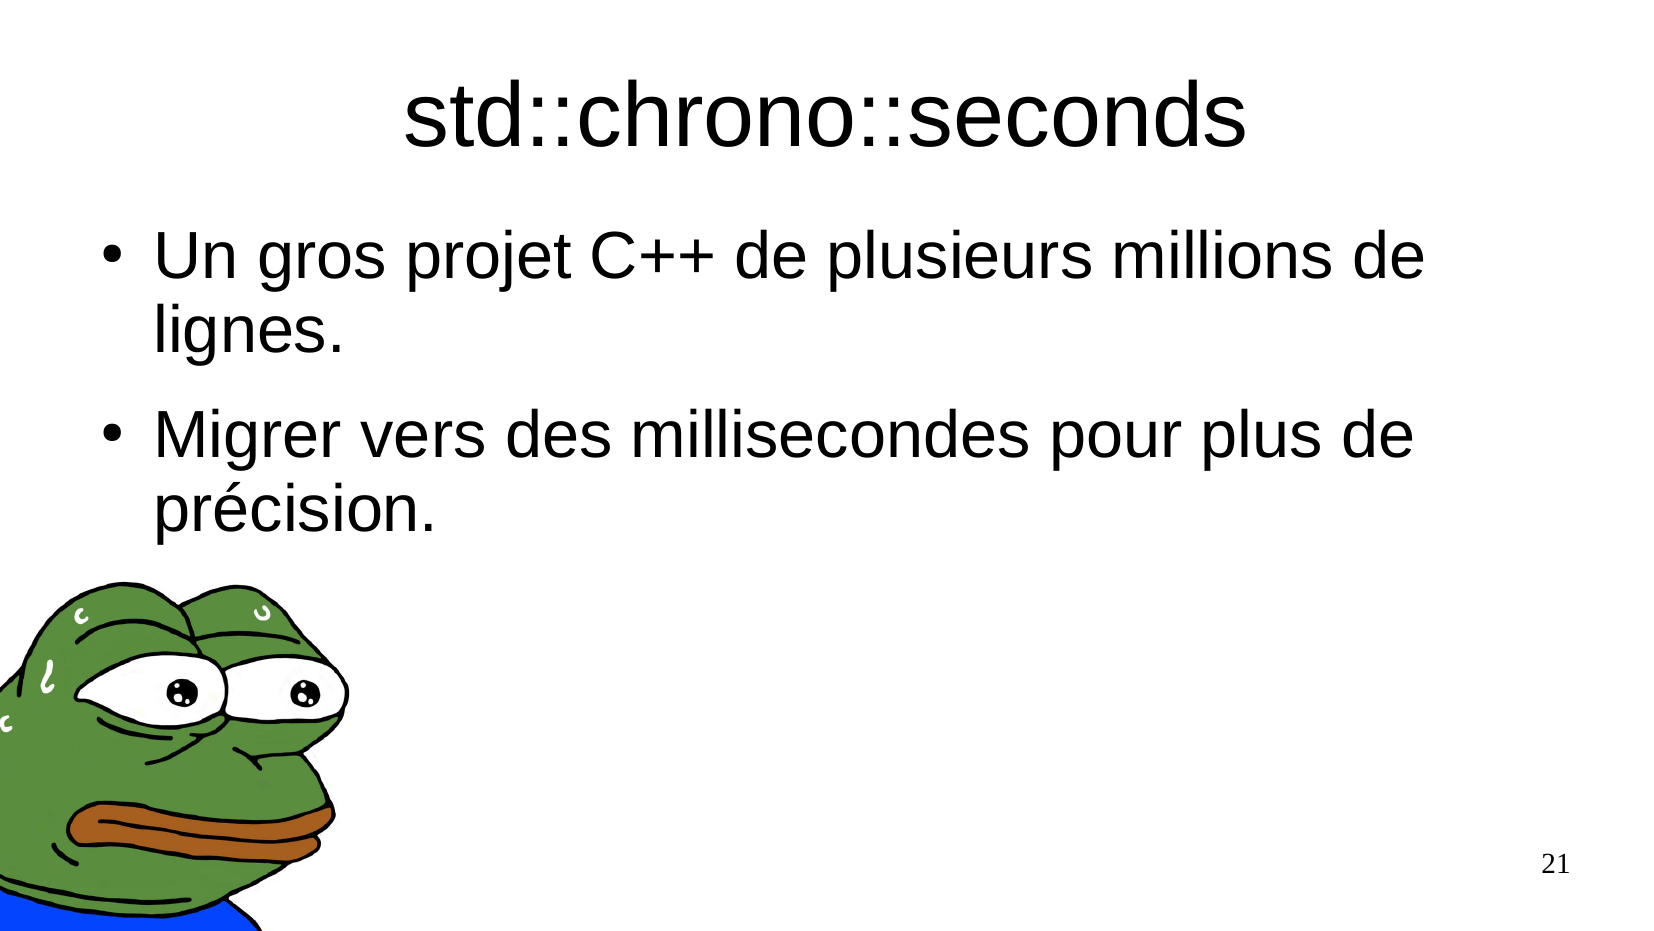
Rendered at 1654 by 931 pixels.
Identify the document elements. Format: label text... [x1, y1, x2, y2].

picture [0, 575, 631, 931]
list Un gros projet C++ de plusieurs millions de lignes. Migrer vers des millisecondes pour plus de précision. [82, 217, 1571, 758]
title std::chrono::seconds [82, 37, 1571, 193]
